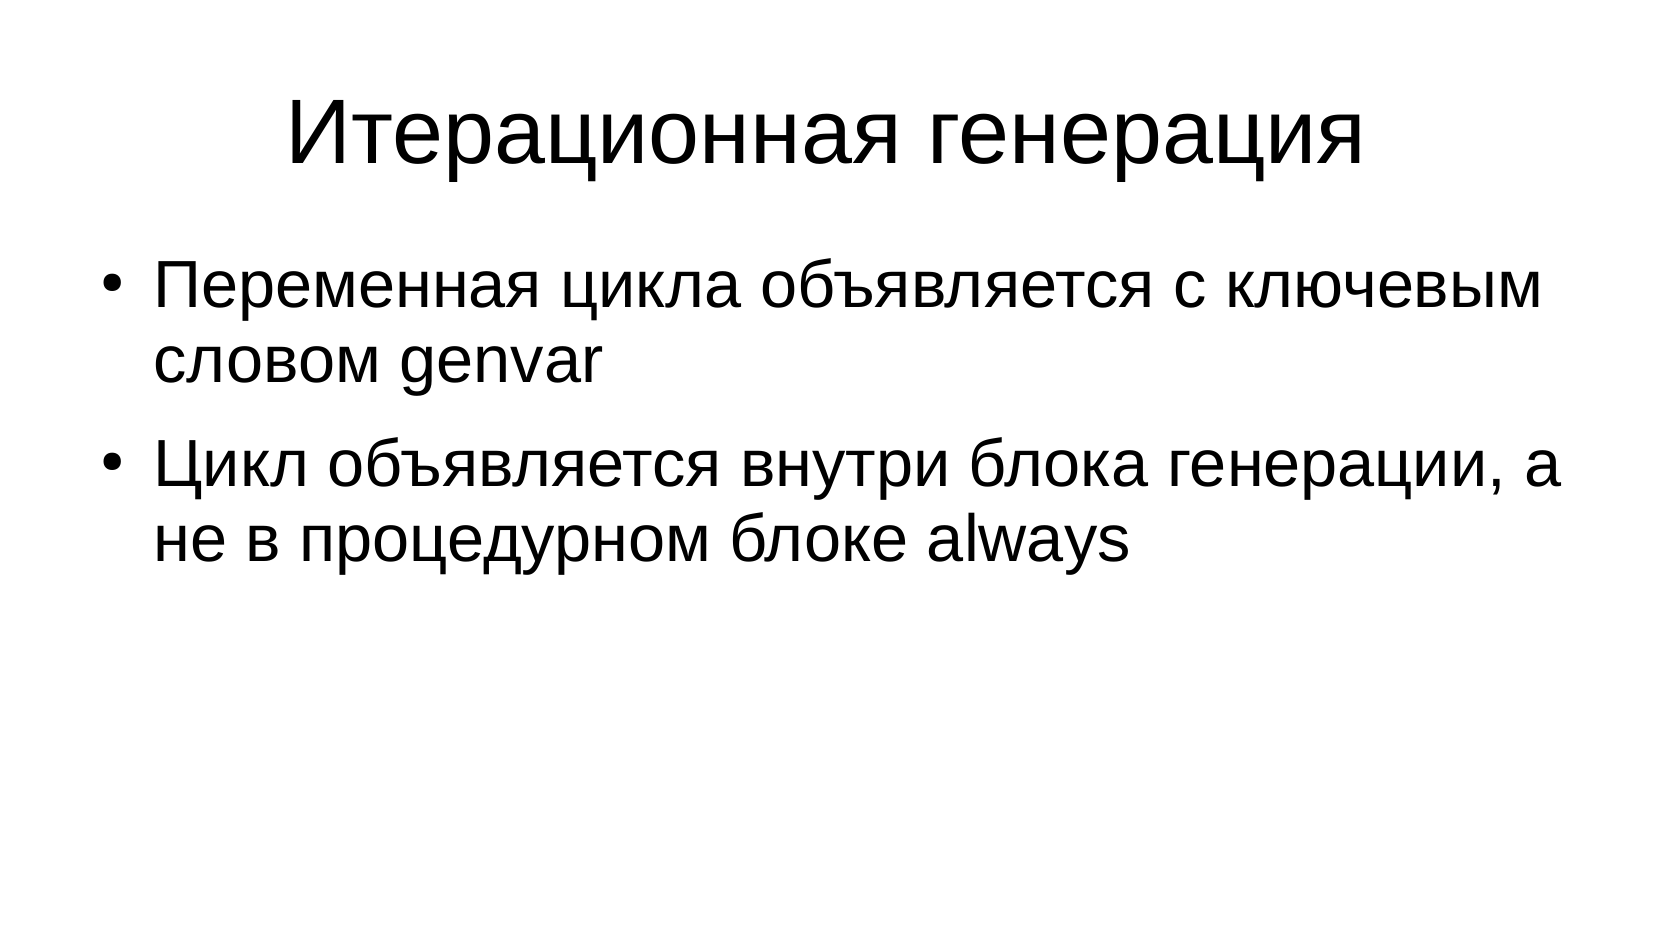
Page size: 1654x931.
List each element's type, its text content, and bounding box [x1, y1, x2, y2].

title Итерационная генерация [82, 68, 1571, 195]
list Переменная цикла объявляется с ключевым словом genvar Цикл объявляется внутри блока генерации, а не в процедурном блоке always [82, 247, 1571, 787]
